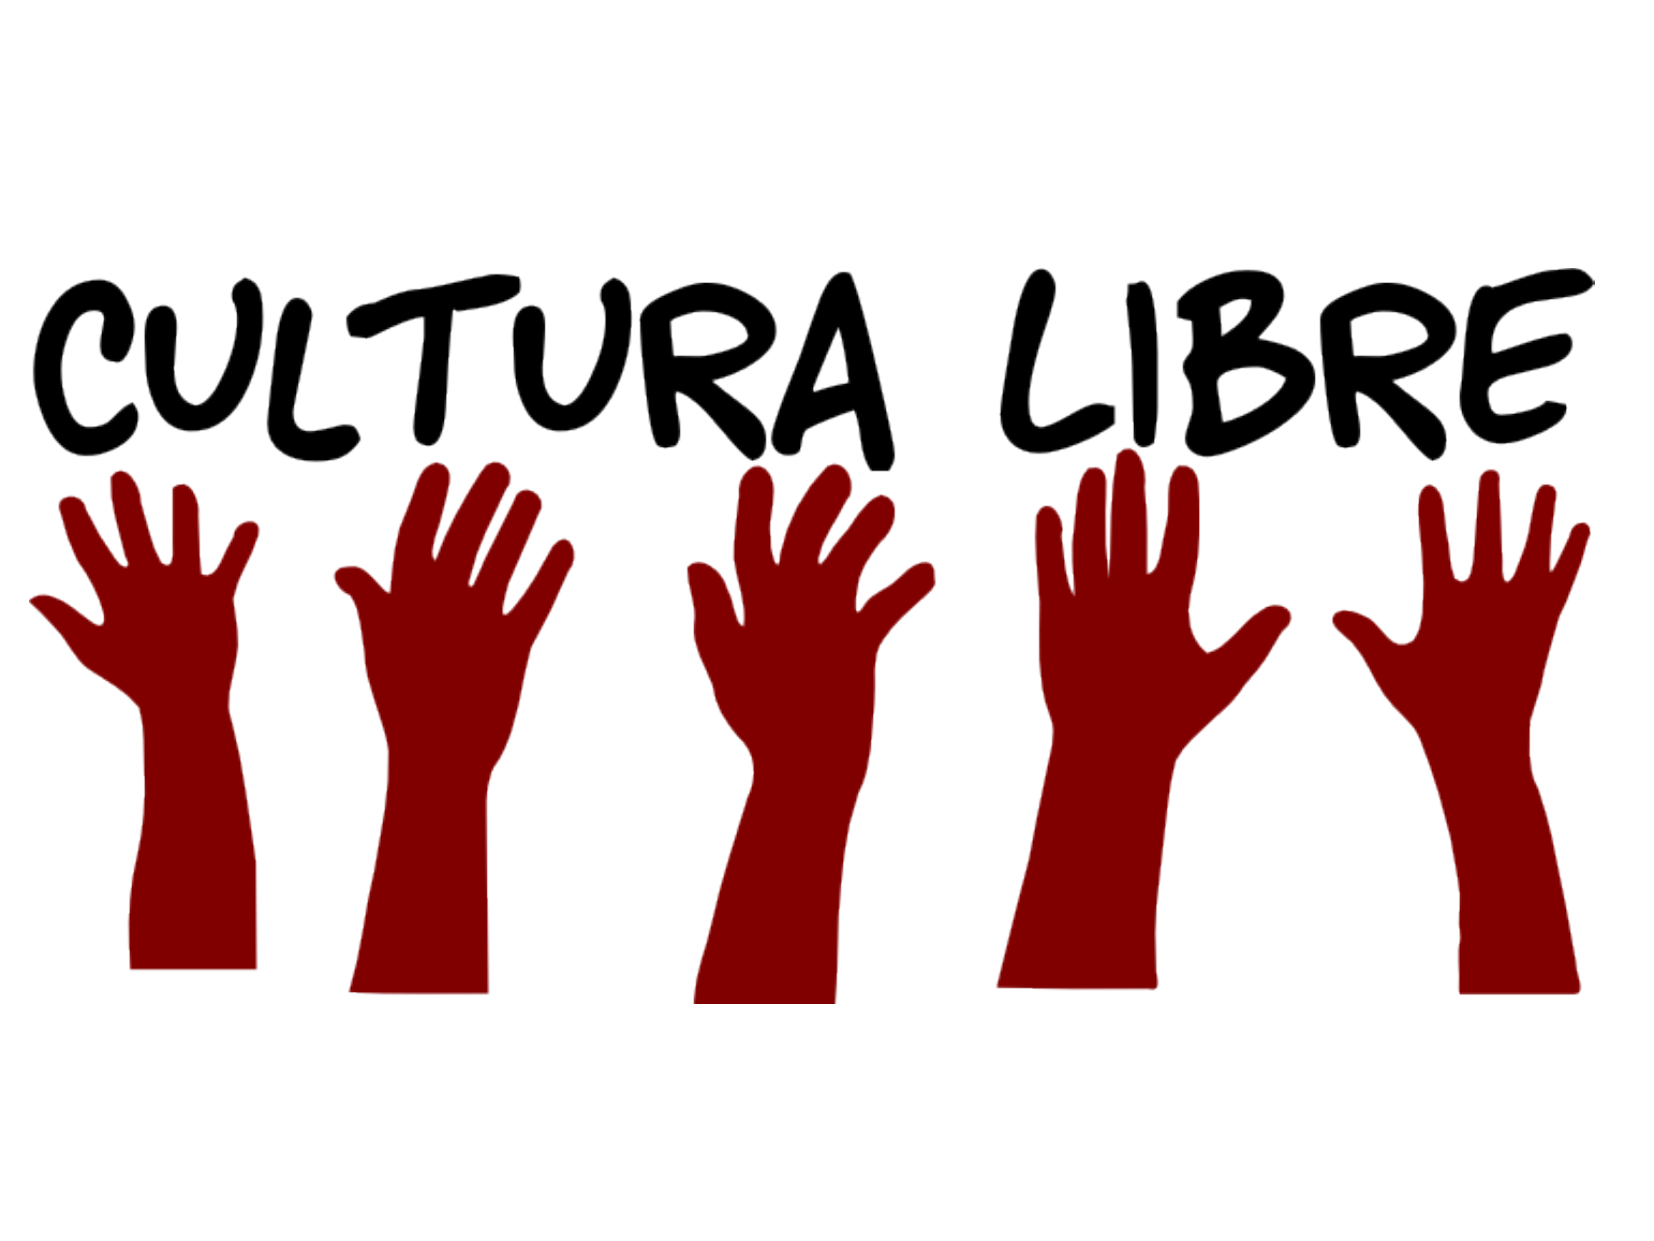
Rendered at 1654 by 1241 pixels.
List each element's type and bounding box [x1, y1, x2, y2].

picture [29, 268, 1595, 1004]
